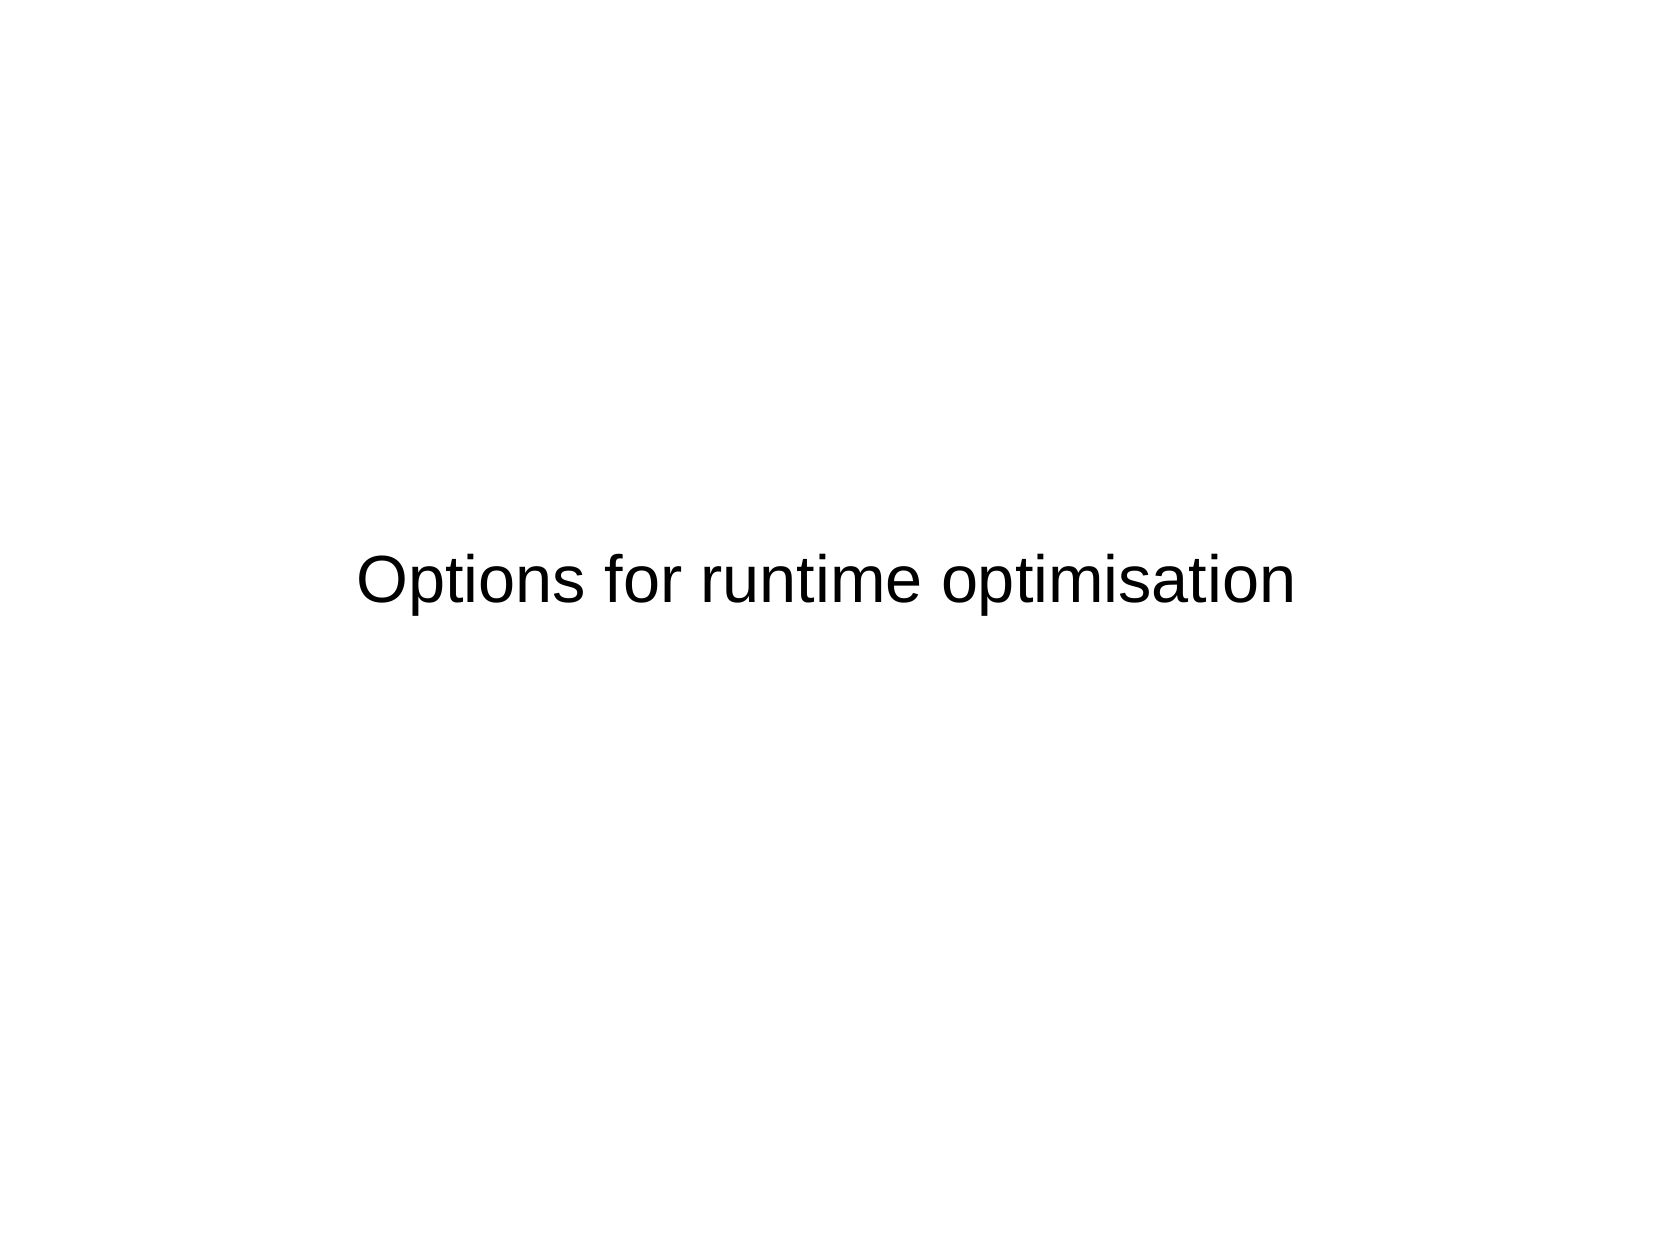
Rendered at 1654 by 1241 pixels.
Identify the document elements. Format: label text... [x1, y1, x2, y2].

subtitle Options for runtime optimisation [82, 56, 1571, 1102]
